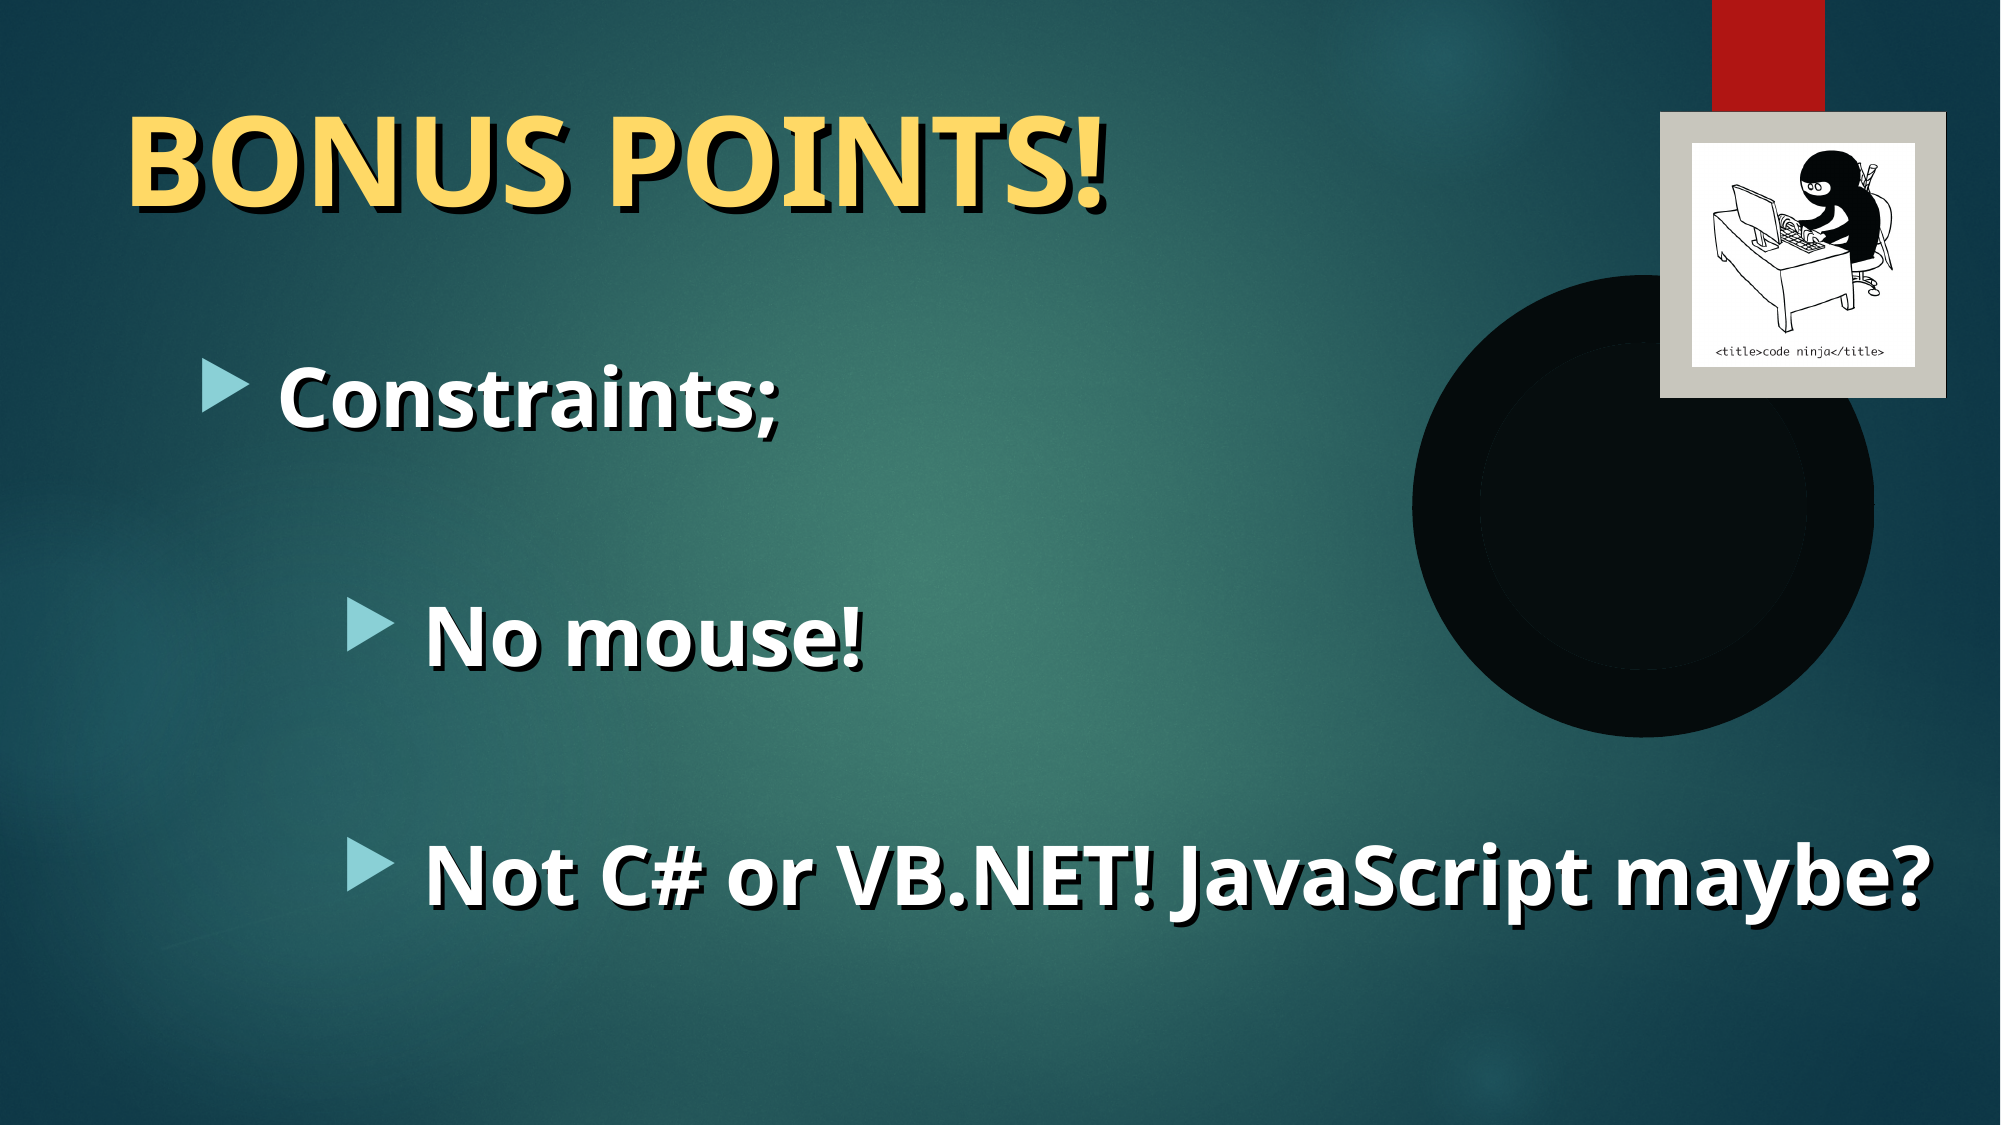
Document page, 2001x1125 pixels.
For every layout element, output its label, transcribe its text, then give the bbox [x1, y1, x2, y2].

picture [1691, 143, 1916, 367]
picture [0, 0, 2001, 1125]
list Constraints; No mouse! Not C# or VB.NET! JavaScript maybe? [181, 336, 1962, 1026]
title BONUS POINTS! [106, 74, 1649, 305]
